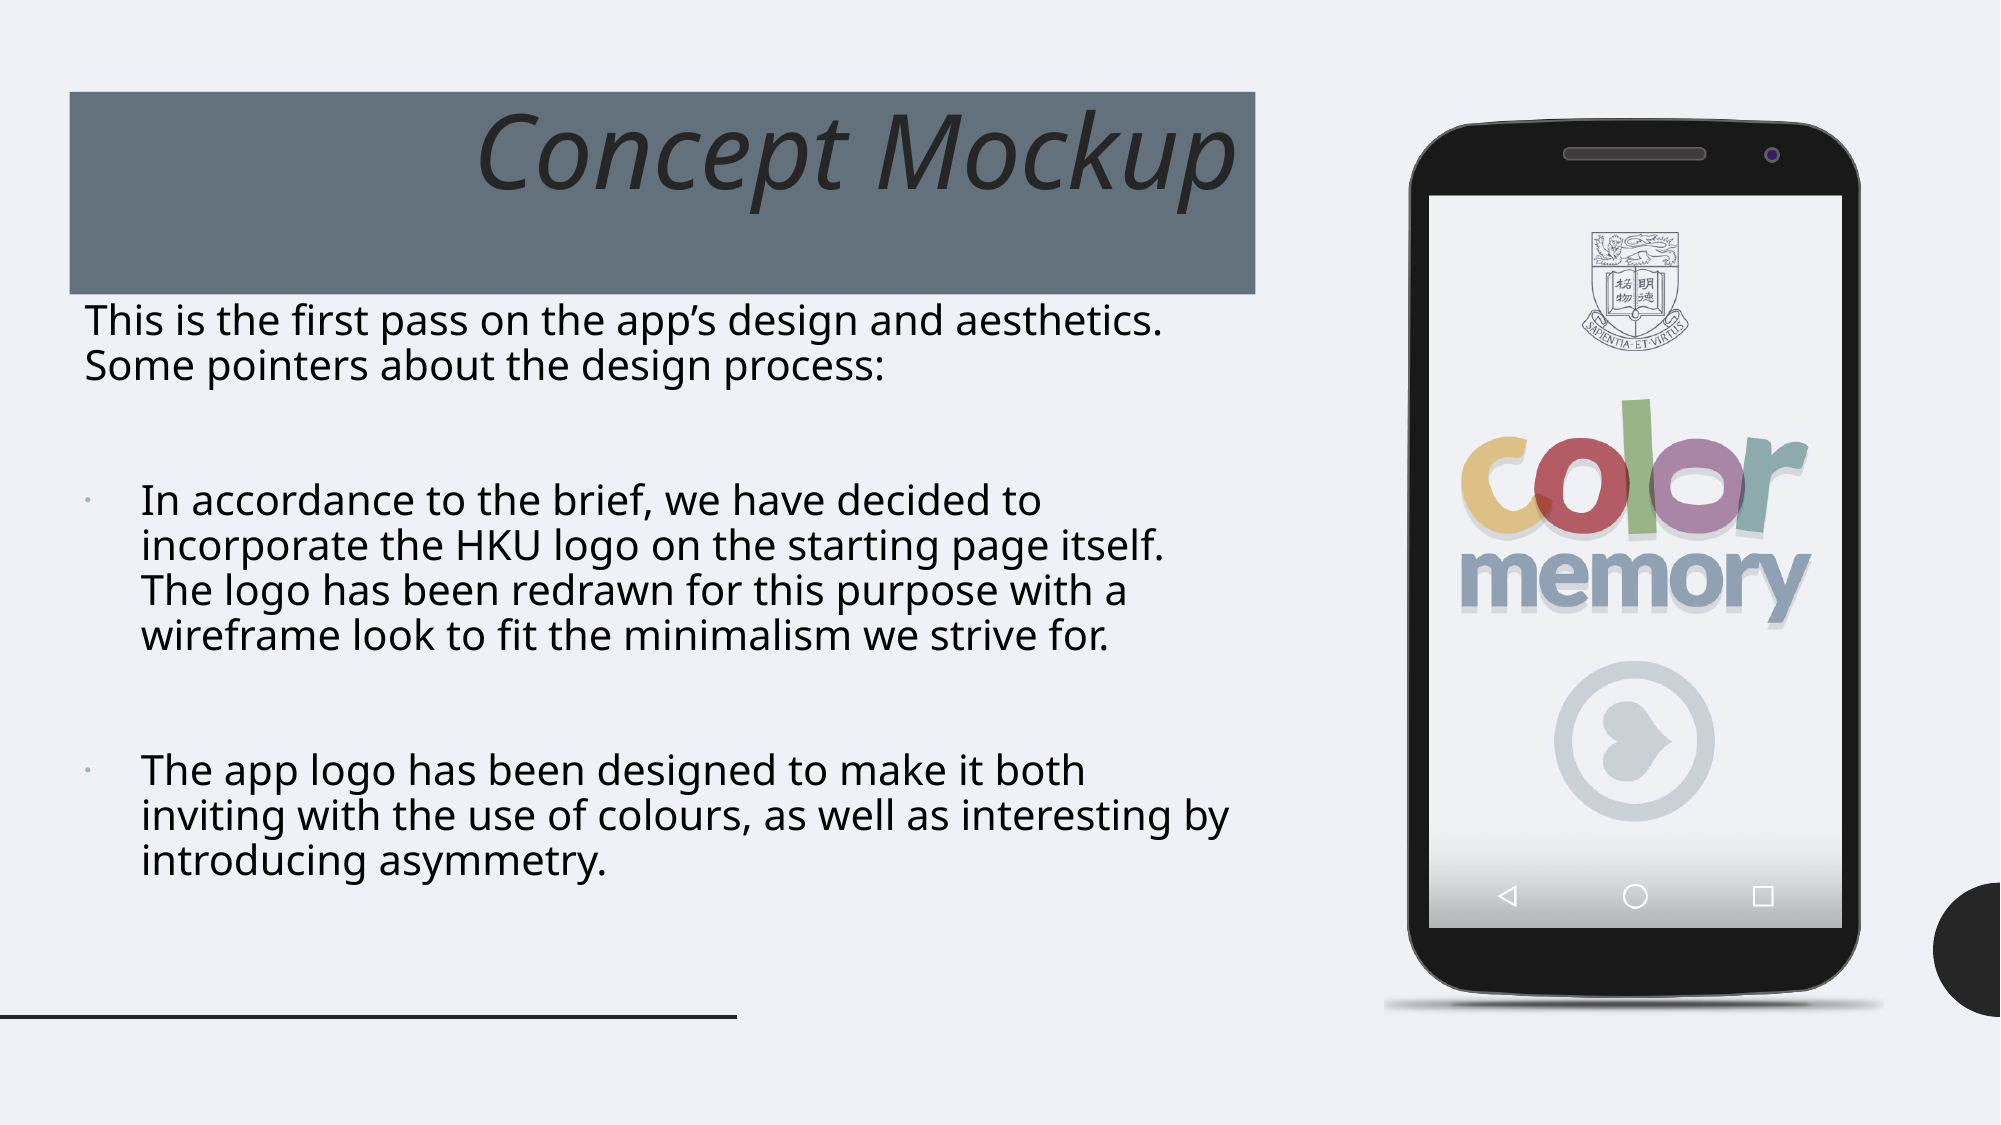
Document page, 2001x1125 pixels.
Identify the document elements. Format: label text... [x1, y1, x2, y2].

text_box This is the first pass on the app’s design and aesthetics. Some pointers about the design process: In accordance to the brief, we have decided to incorporate the HKU logo on the starting page itself. The logo has been redrawn for this purpose with a wireframe look to fit the minimalism we strive for. The app logo has been designed to make it both inviting with the use of colours, as well as interesting by introducing asymmetry. [69, 292, 1256, 893]
picture [1384, 93, 1884, 1022]
title Concept Mockup [69, 91, 1256, 292]
